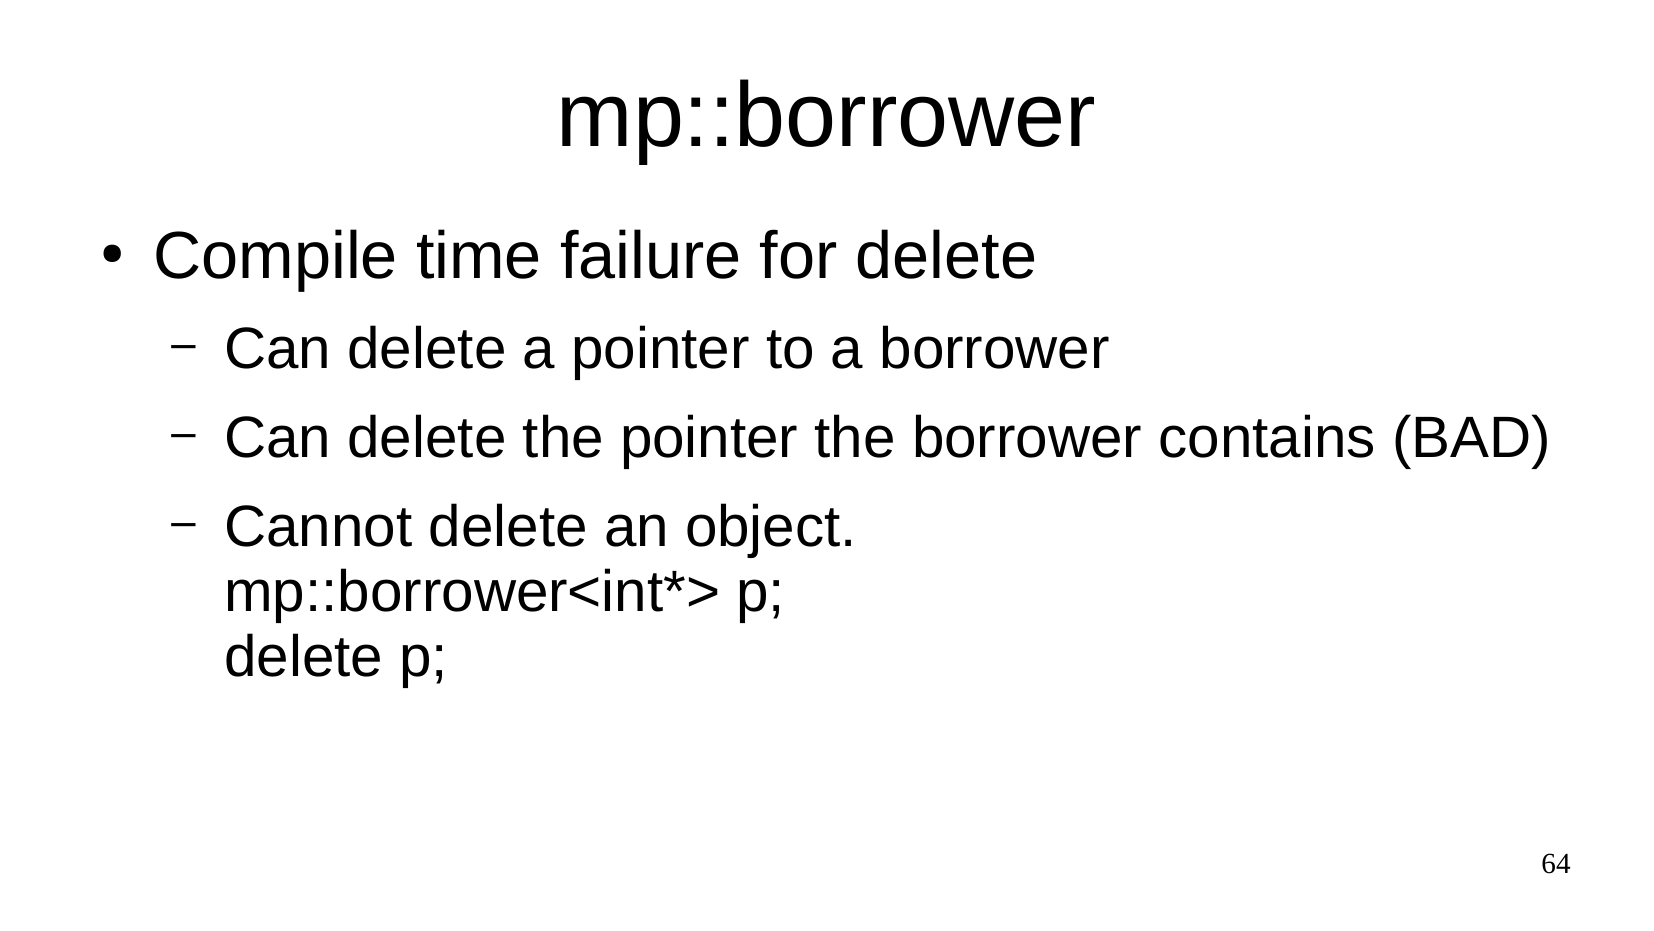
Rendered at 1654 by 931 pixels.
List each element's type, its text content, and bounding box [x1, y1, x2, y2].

list Compile time failure for delete Can delete a pointer to a borrower Can delete the pointer the borrower contains (BAD) Cannot delete an object. mp::borrower<int*> p; delete p; [82, 217, 1571, 758]
title mp::borrower [82, 37, 1571, 193]
